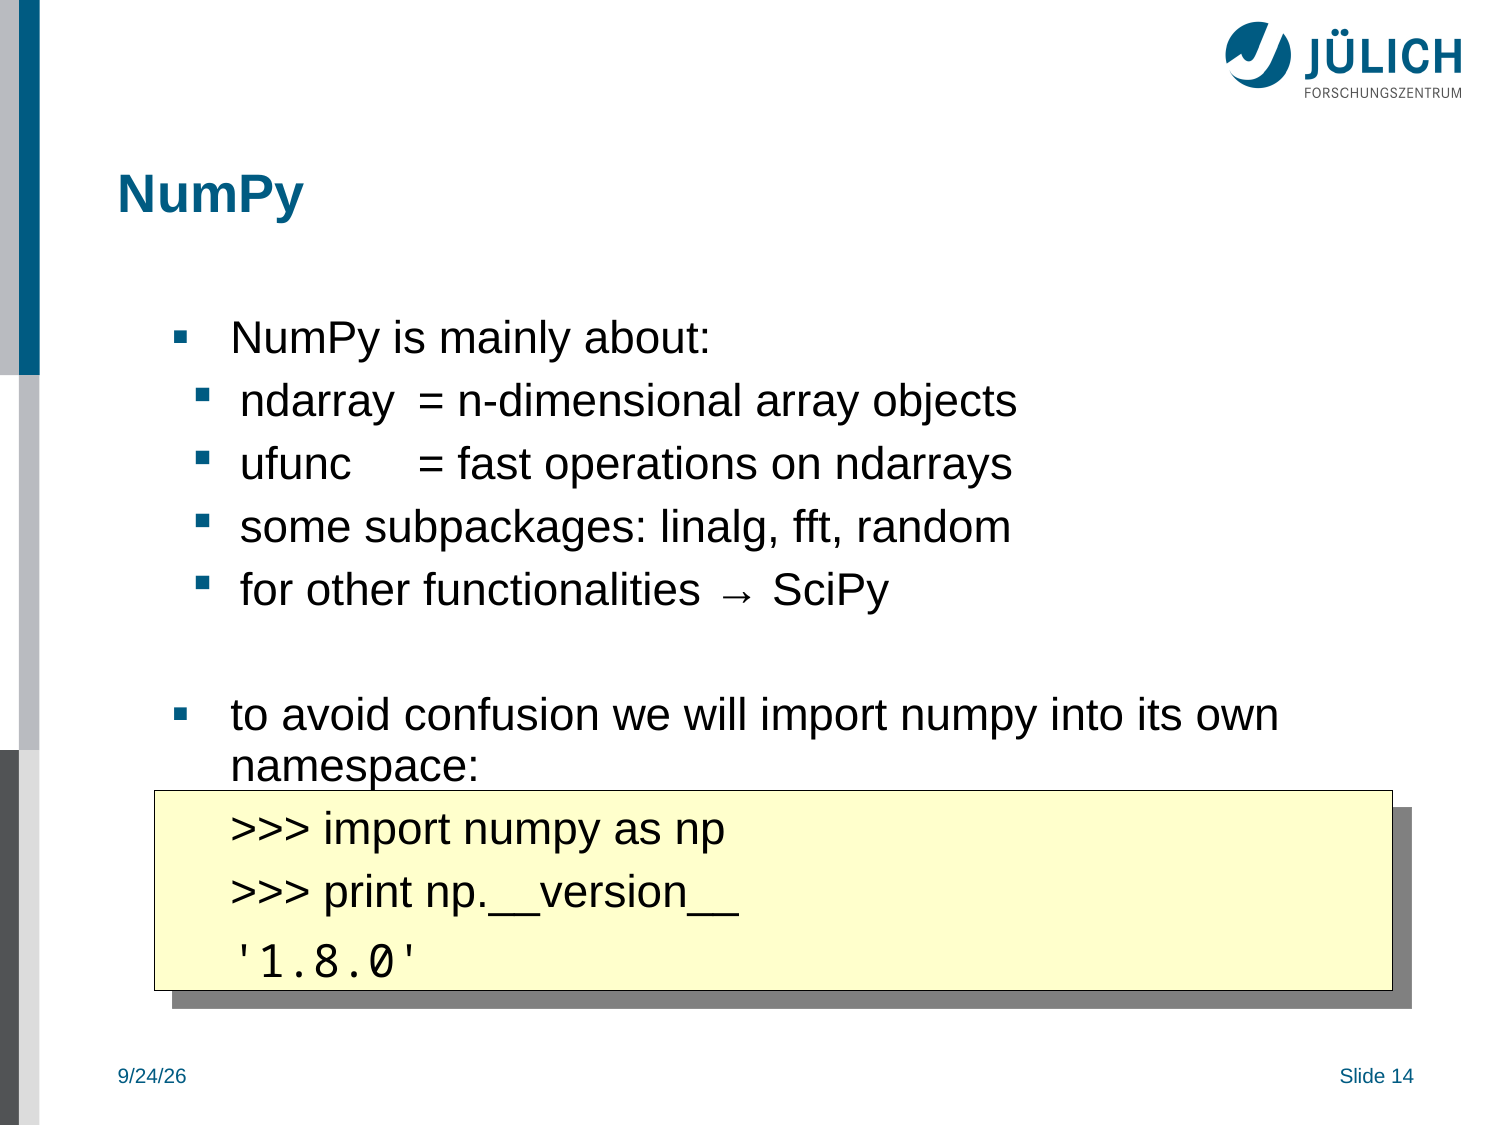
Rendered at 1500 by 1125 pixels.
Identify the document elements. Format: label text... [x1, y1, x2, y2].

list NumPy is mainly about: ndarray = n-dimensional array objects ufunc = fast operations on ndarrays some subpackages: linalg, fft, random for other functionalities → SciPy to avoid confusion we will import numpy into its own namespace: >>> import numpy as np >>> print np.__version__ '1.8.0' [117, 312, 1393, 989]
picture [1224, 20, 1461, 98]
title NumPy [117, 99, 1393, 288]
